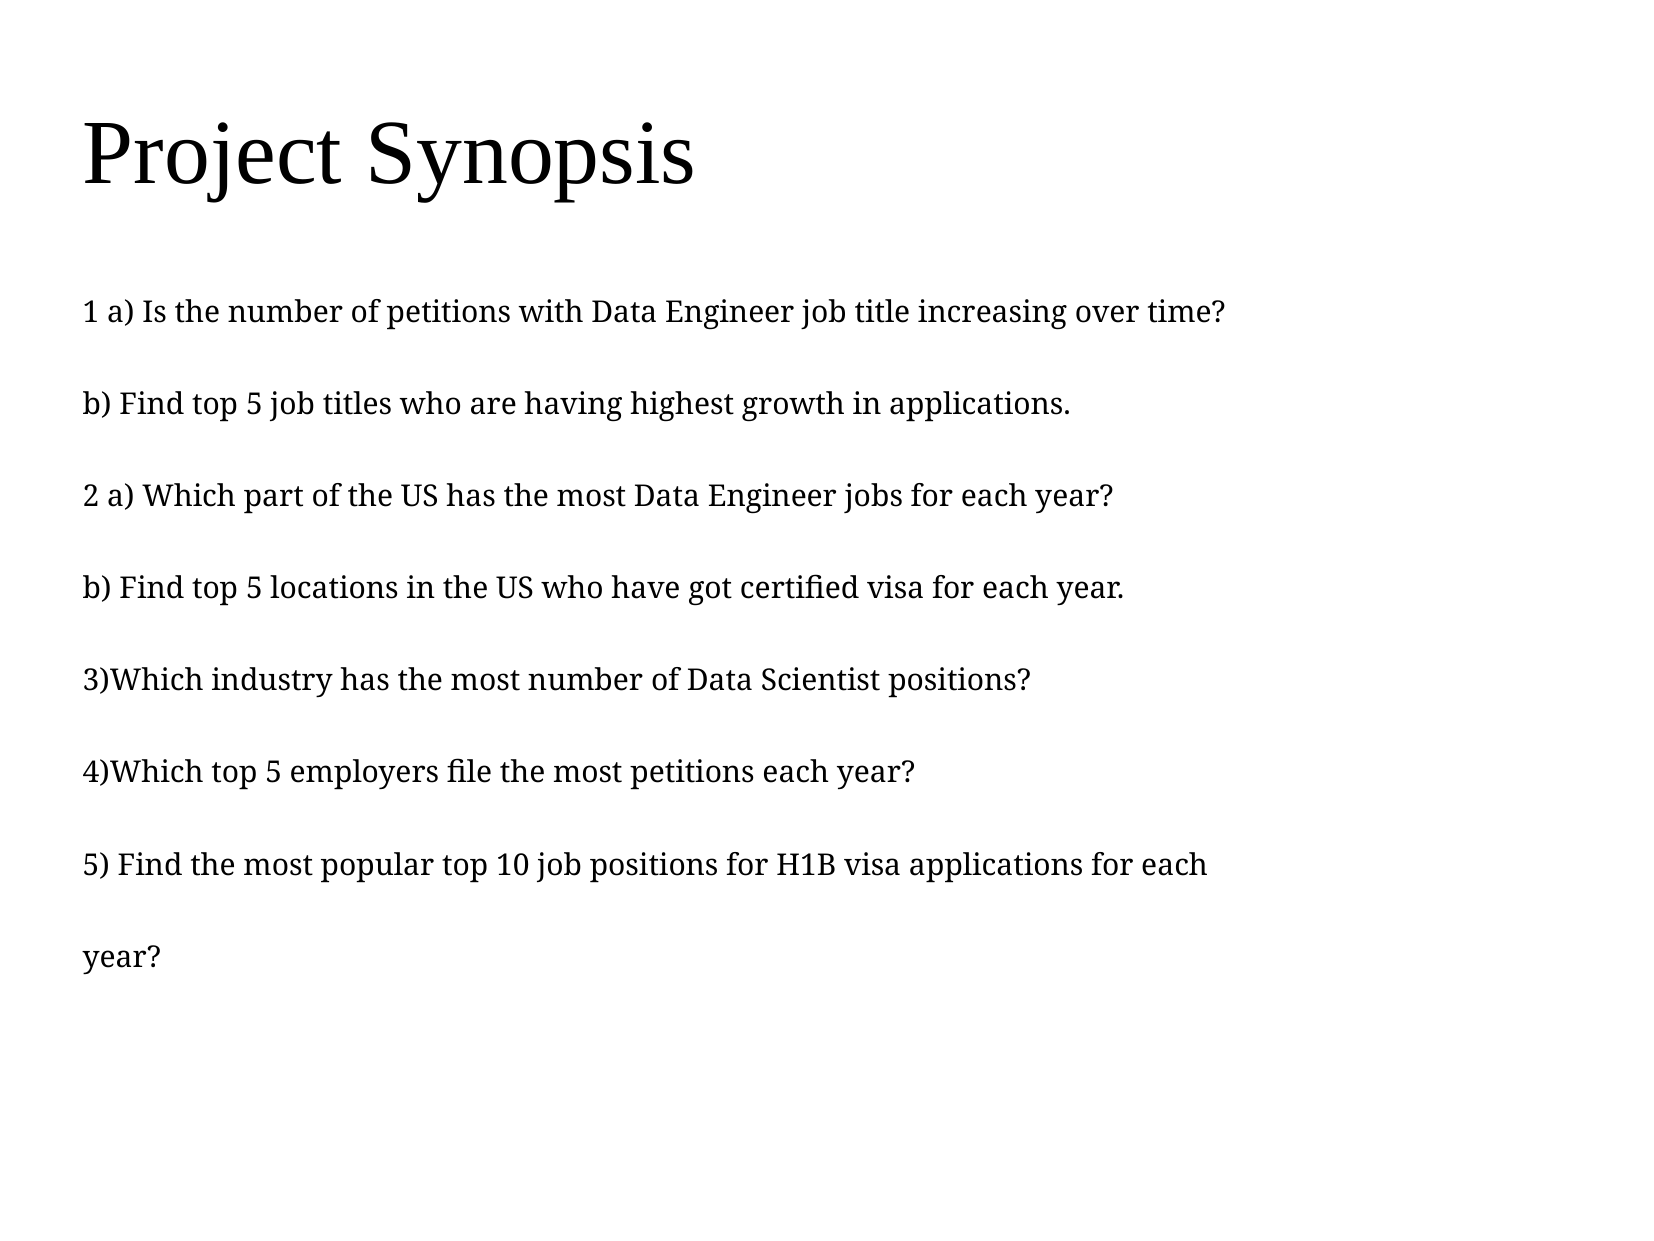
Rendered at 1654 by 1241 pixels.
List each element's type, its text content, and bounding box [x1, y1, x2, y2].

title Project Synopsis [82, 49, 1571, 257]
list 1 a) Is the number of petitions with Data Engineer job title increasing over time? b) Find top 5 job titles who are having highest growth in applications. 2 a) Which part of the US has the most Data Engineer jobs for each year? b) Find top 5 locations in the US who have got certified visa for each year. 3)Which industry has the most number of Data Scientist positions? 4)Which top 5 employers file the most petitions each year? 5) Find the most popular top 10 job positions for H1B visa applications for each year? [82, 290, 1571, 1010]
